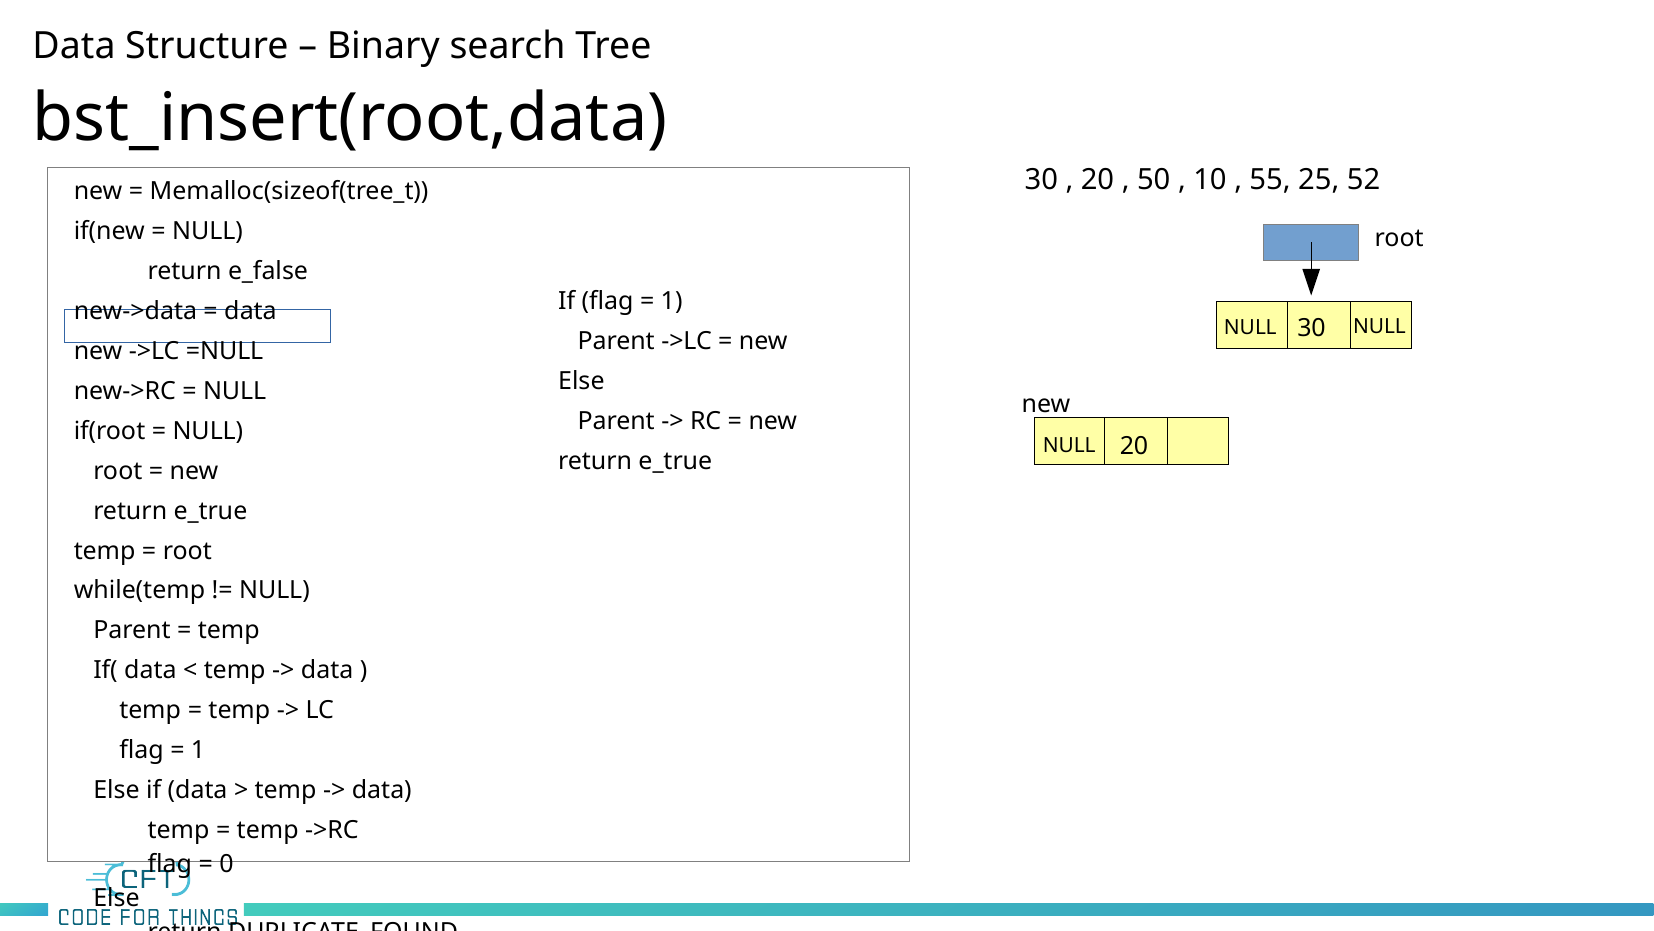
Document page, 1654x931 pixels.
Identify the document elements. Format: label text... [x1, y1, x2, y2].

text_box NULL [1028, 423, 1112, 463]
picture [59, 866, 237, 925]
text_box [1288, 344, 1350, 349]
text_box new [1006, 378, 1089, 423]
text_box If (flag = 1) Parent ->LC = new Else Parent -> RC = new return e_true [543, 275, 863, 496]
text_box [1216, 344, 1287, 349]
text_box [1351, 344, 1412, 349]
text_box [1168, 417, 1229, 465]
text_box 30 , 20 , 50 , 10 , 55, 25, 52 [1009, 141, 1536, 201]
text_box [47, 167, 59, 862]
text_box [1089, 417, 1104, 423]
text_box 30 [1282, 301, 1345, 347]
text_box new = Memalloc(sizeof(tree_t)) if(new = NULL) return e_false new->data = data new ->LC =NULL new->RC = NULL if(root = NULL) root = new return e_true temp = root while(temp != NULL) Parent = temp If( data < temp -> data ) temp = temp -> LC flag = 1 Else if (data > temp -> data) temp = temp ->RC flag = 0 Else return DUPLICATE_FOUND [59, 166, 603, 866]
text_box [1263, 224, 1359, 261]
text_box NULL [1338, 304, 1430, 344]
text_box [603, 167, 910, 862]
text_box 20 [1104, 420, 1167, 465]
text_box NULL [1209, 304, 1293, 344]
title Data Structure – Binary search Tree bst_insert(root,data) [32, 12, 1184, 166]
text_box root [1359, 212, 1440, 257]
